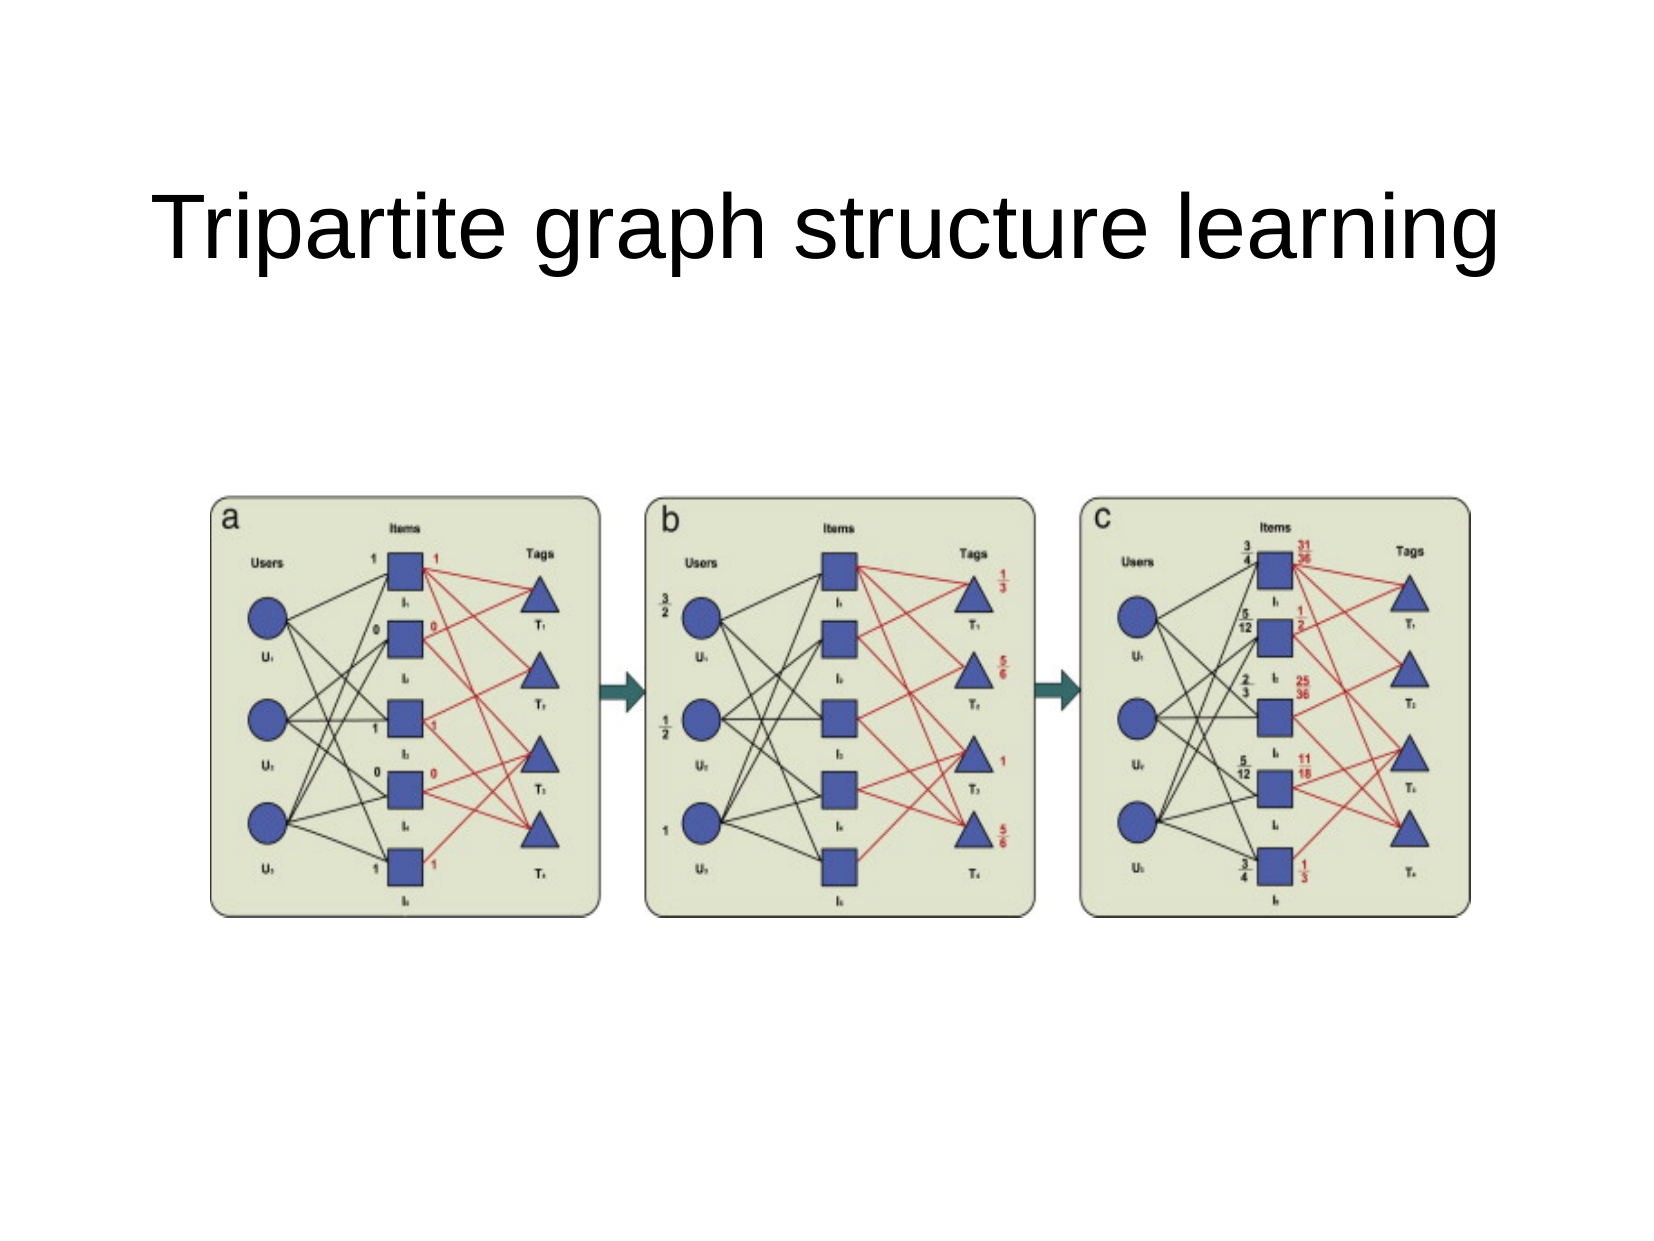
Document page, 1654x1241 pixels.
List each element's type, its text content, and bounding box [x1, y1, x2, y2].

title Tripartite graph structure learning [82, 122, 1571, 331]
picture [210, 494, 1471, 919]
